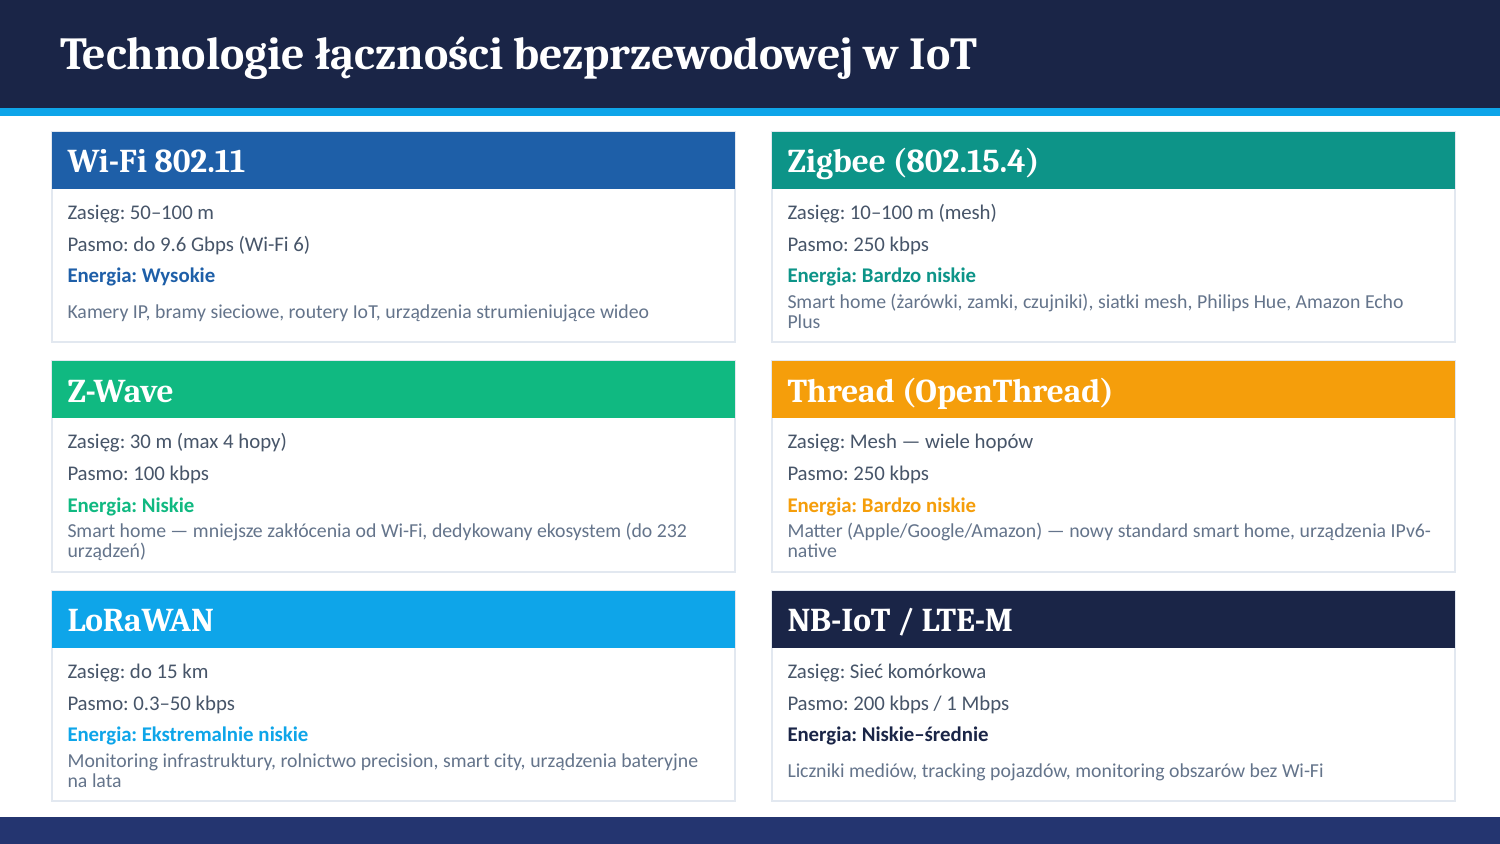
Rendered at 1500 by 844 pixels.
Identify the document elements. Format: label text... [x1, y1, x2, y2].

text_box Kamery IP, bramy sieciowe, routery IoT, urządzenia strumieniujące wideo [67, 291, 720, 336]
text_box Zigbee (802.15.4) [788, 141, 1313, 183]
text_box [772, 361, 1455, 572]
text_box Smart home (żarówki, zamki, czujniki), siatki mesh, Philips Hue, Amazon Echo Plus [787, 291, 1440, 336]
text_box Zasięg: 50–100 m [68, 198, 383, 229]
text_box [772, 591, 1455, 801]
text_box Monitoring infrastruktury, rolnictwo precision, smart city, urządzenia bateryjne na lata [67, 750, 720, 795]
text_box [52, 132, 735, 342]
text_box [772, 132, 1455, 342]
text_box LoRaWAN [68, 600, 593, 642]
text_box Pasmo: do 9.6 Gbps (Wi-Fi 6) [68, 229, 713, 261]
text_box Pasmo: 250 kbps [788, 459, 1433, 490]
text_box Zasięg: do 15 km [68, 657, 383, 688]
text_box Energia: Niskie [68, 490, 713, 521]
text_box Energia: Wysokie [68, 261, 713, 291]
text_box Energia: Niskie–średnie [788, 720, 1433, 750]
text_box [52, 591, 735, 801]
text_box Z-Wave [68, 370, 593, 413]
text_box Pasmo: 250 kbps [788, 229, 1433, 261]
text_box Zasięg: 30 m (max 4 hopy) [68, 427, 383, 459]
text_box Technologie łączności bezprzewodowej w IoT [60, 6, 1440, 104]
text_box Z-Wave [68, 382, 78, 399]
text_box Energia: Bardzo niskie [788, 261, 1433, 291]
text_box Zasięg: Mesh — wiele hopów [788, 427, 1103, 459]
text_box Thread (OpenThread) [788, 370, 1313, 413]
text_box Pasmo: 100 kbps [68, 459, 713, 490]
text_box NB-IoT / LTE-M [788, 600, 1313, 642]
text_box Wi-Fi 802.11 [68, 141, 593, 183]
text_box [0, 817, 1500, 844]
text_box [0, 0, 1500, 116]
text_box Pasmo: 0.3–50 kbps [68, 688, 713, 720]
text_box [52, 361, 735, 572]
text_box Zasięg: 10–100 m (mesh) [788, 198, 1103, 229]
text_box Energia: Bardzo niskie [788, 490, 1433, 521]
text_box Liczniki mediów, tracking pojazdów, monitoring obszarów bez Wi-Fi [787, 750, 1440, 795]
text_box Matter (Apple/Google/Amazon) — nowy standard smart home, urządzenia IPv6-native [787, 521, 1440, 566]
text_box Smart home — mniejsze zakłócenia od Wi-Fi, dedykowany ekosystem (do 232 urządzeń) [67, 521, 720, 566]
text_box Pasmo: 200 kbps / 1 Mbps [788, 688, 1433, 720]
text_box Zasięg: Sieć komórkowa [788, 657, 1103, 688]
text_box Energia: Ekstremalnie niskie [68, 720, 713, 750]
